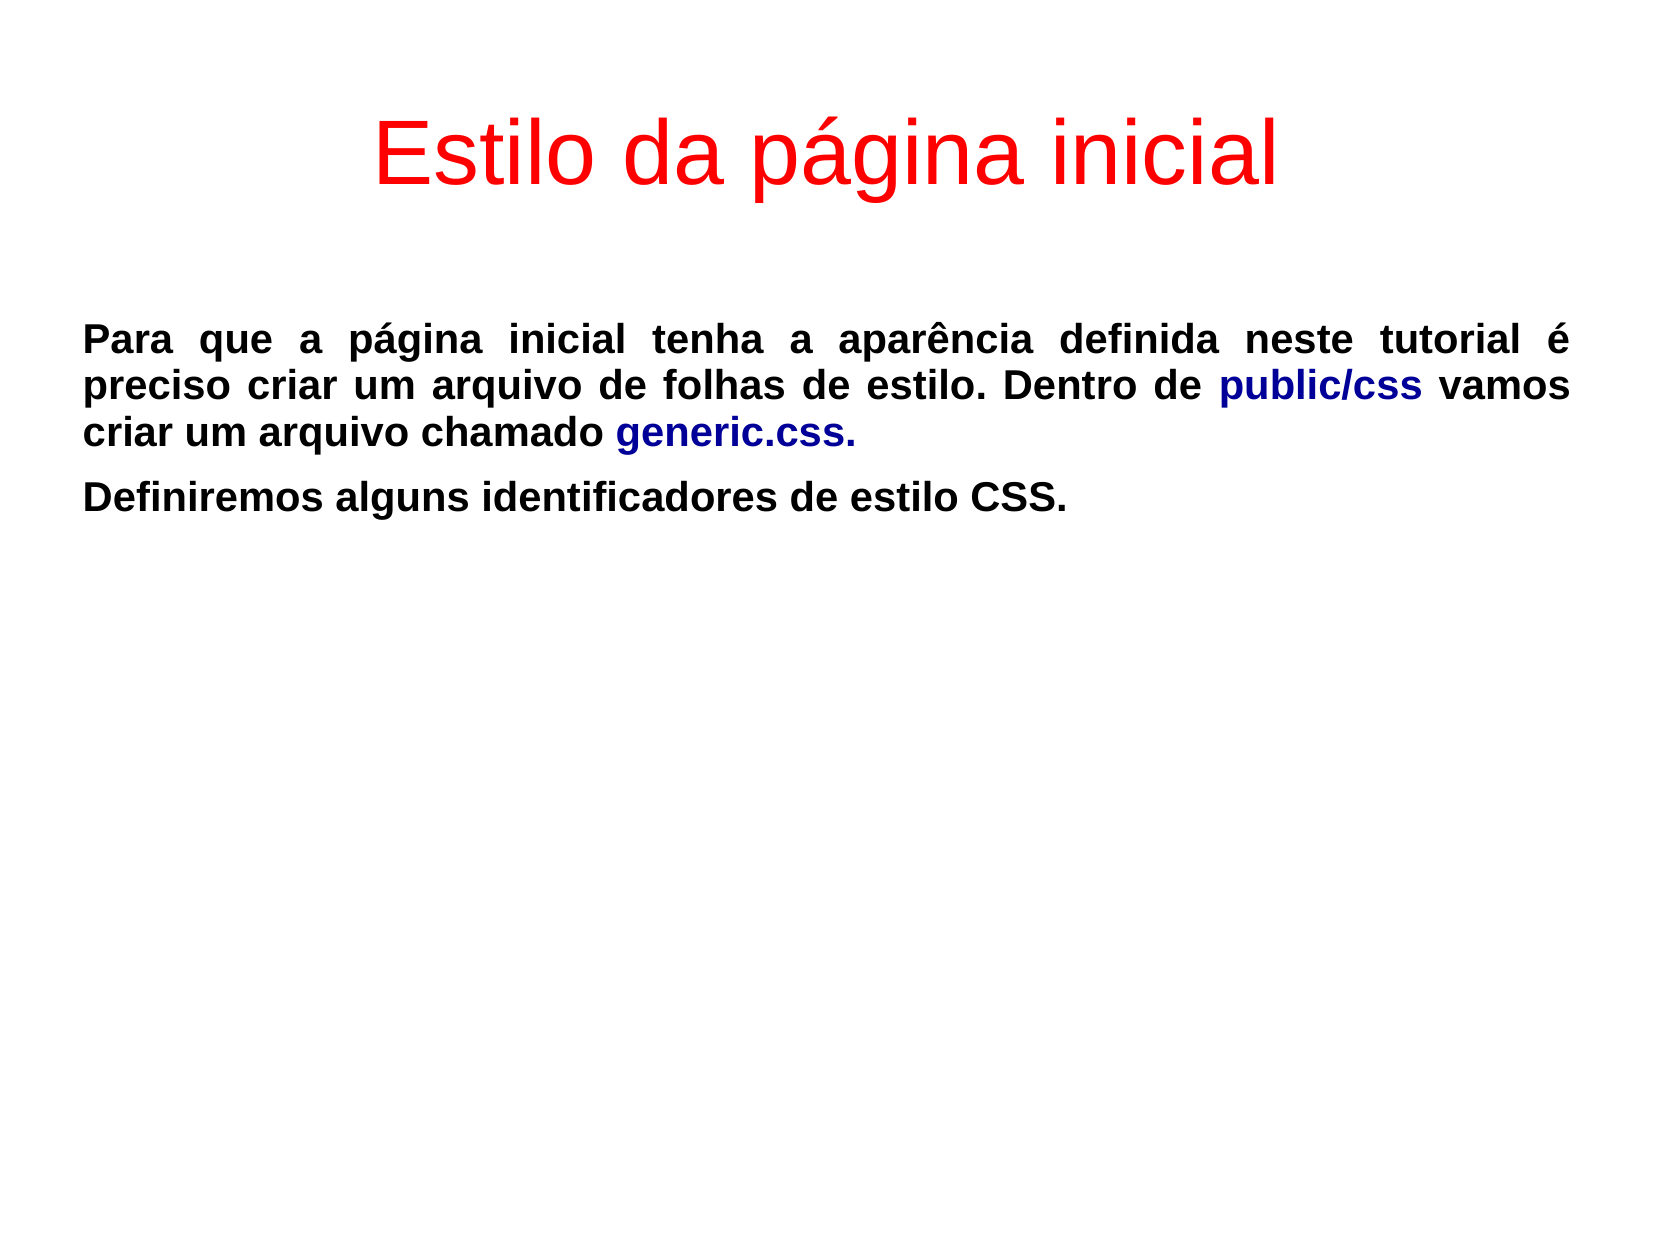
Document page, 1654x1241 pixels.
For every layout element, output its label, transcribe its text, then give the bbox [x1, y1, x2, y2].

title Estilo da página inicial [82, 49, 1571, 257]
list Para que a página inicial tenha a aparência definida neste tutorial é preciso criar um arquivo de folhas de estilo. Dentro de public/css vamos criar um arquivo chamado generic.css. Definiremos alguns identificadores de estilo CSS. [82, 315, 1571, 1229]
